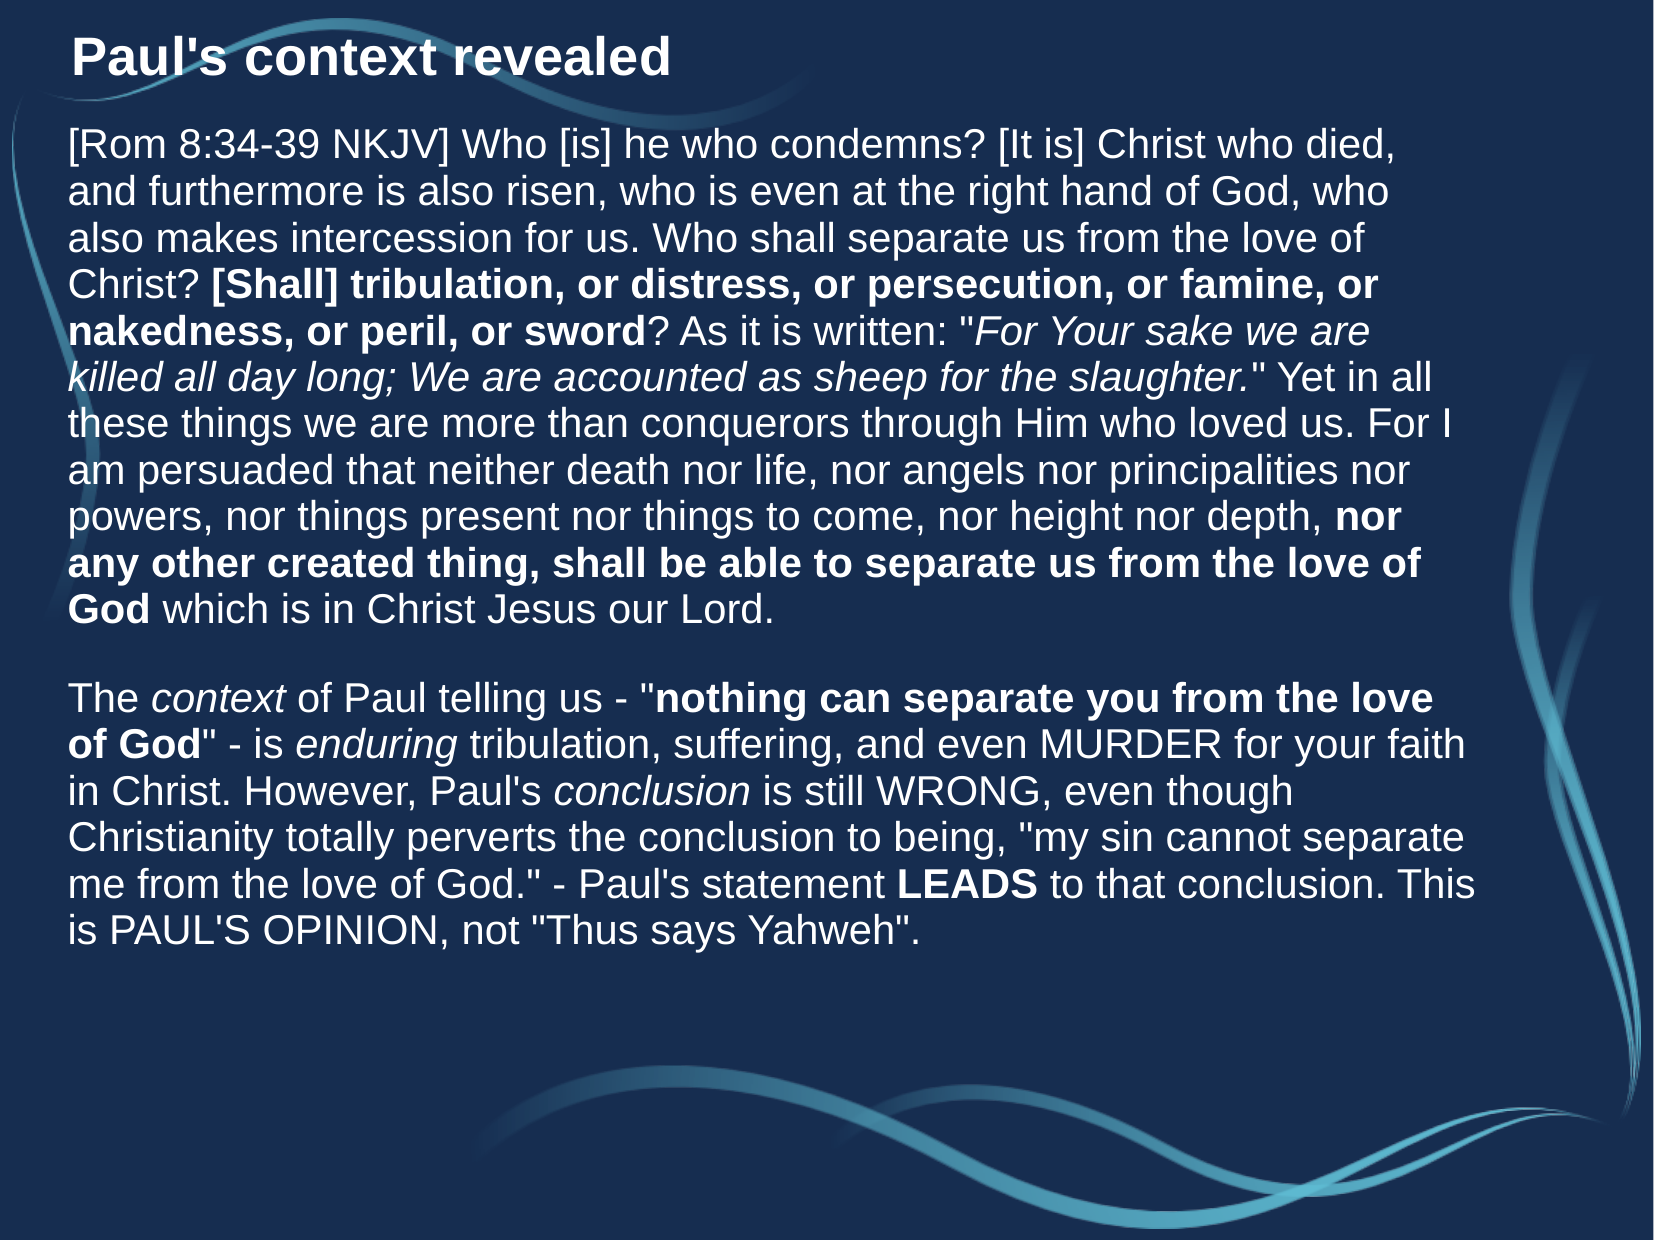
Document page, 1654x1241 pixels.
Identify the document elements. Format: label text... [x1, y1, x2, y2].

title Paul's context revealed [56, 18, 1545, 103]
list [Rom 8:34-39 NKJV] Who [is] he who condemns? [It is] Christ who died, and furthermore is also risen, who is even at the right hand of God, who also makes intercession for us. Who shall separate us from the love of Christ? [Shall] tribulation, or distress, or persecution, or famine, or nakedness, or peril, or sword? As it is written: "For Your sake we are killed all day long; We are accounted as sheep for the slaughter." Yet in all these things we are more than conquerors through Him who loved us. For I am persuaded that neither death nor life, nor angels nor principalities nor powers, nor things present nor things to come, nor height nor depth, nor any other created thing, shall be able to separate us from the love of God which is in Christ Jesus our Lord. The context of Paul telling us - "nothing can separate you from the love of God" - is enduring tribulation, suffering, and even MURDER for your faith in Christ. However, Paul's conclusion is still WRONG, even though Christianity totally perverts the conclusion to being, "my sin cannot separate me from the love of God." - Paul's statement LEADS to that conclusion. This is PAUL'S OPINION, not "Thus says Yahweh". [48, 113, 1492, 1099]
picture [12, 18, 822, 625]
picture [460, 346, 1641, 1229]
